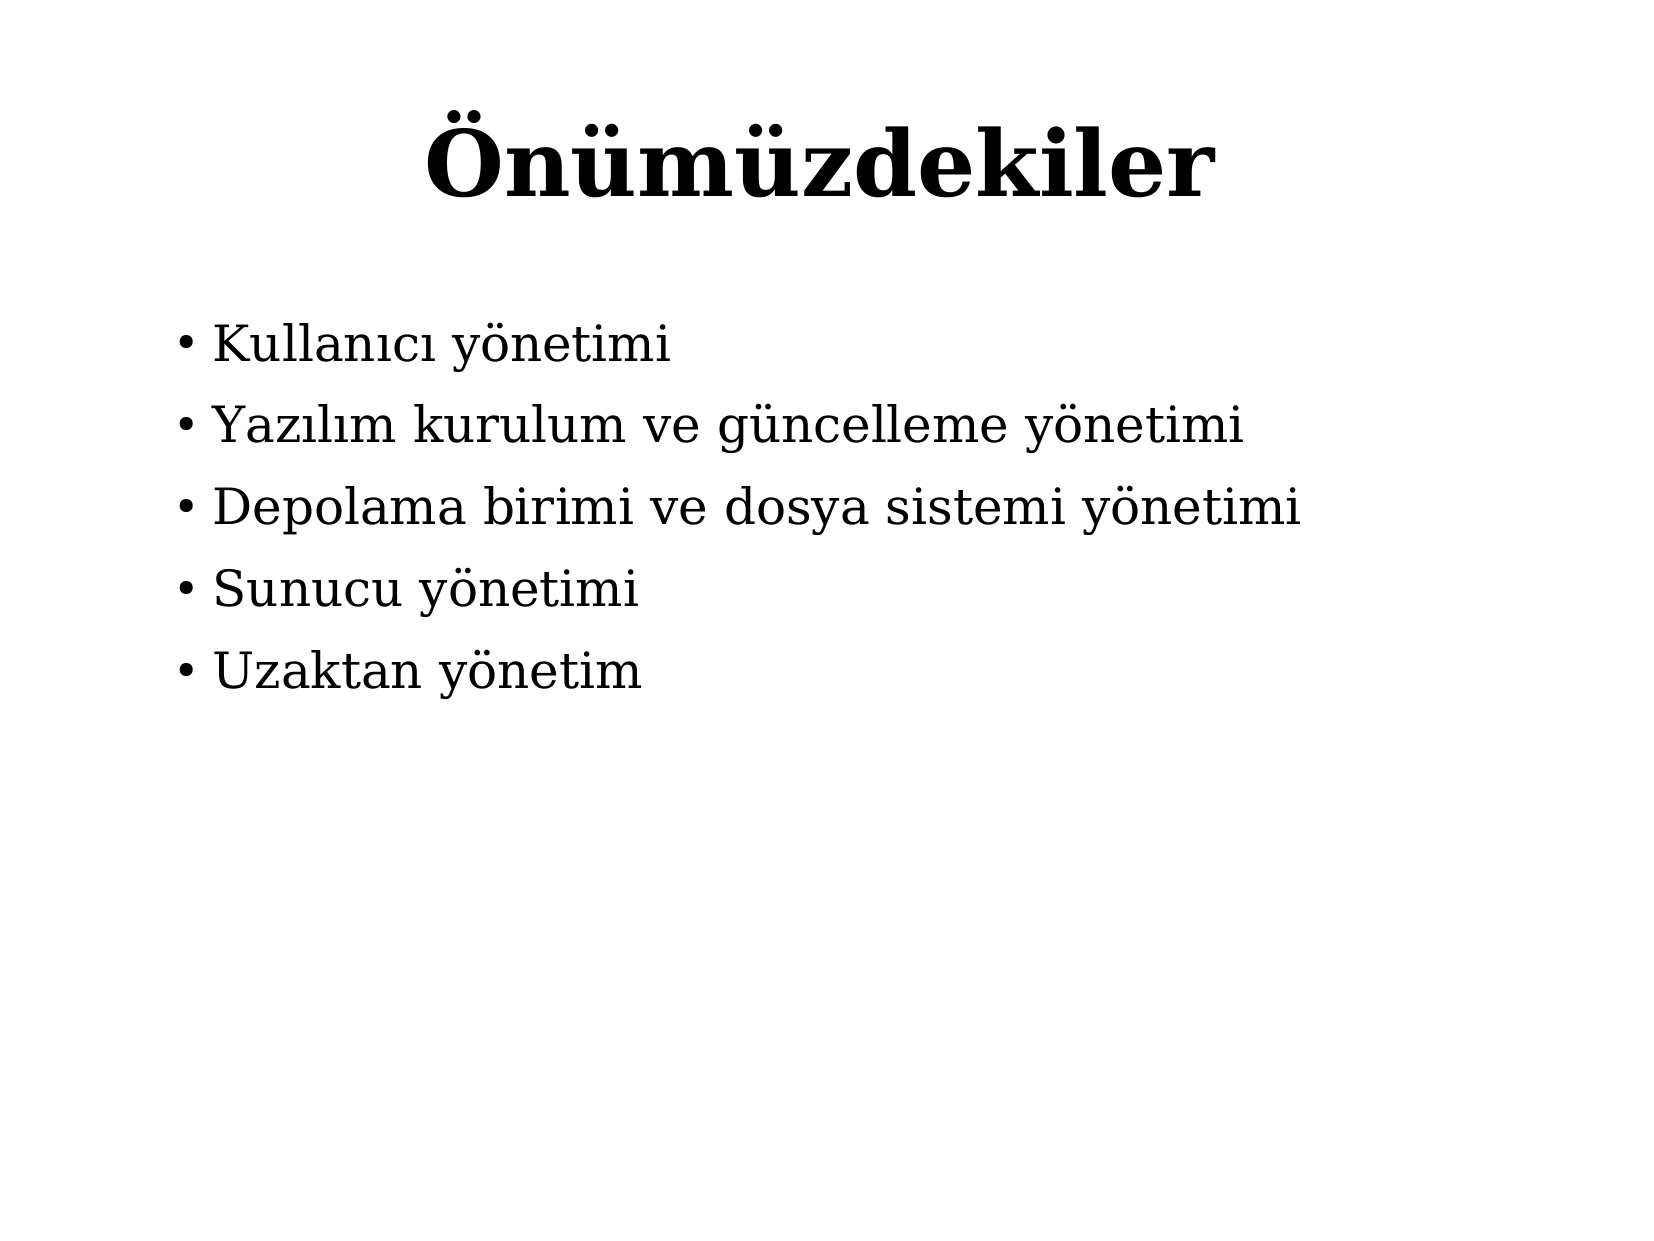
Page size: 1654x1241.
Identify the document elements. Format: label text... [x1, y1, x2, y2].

text_box Kullanıcı yönetimi Yazılım kurulum ve güncelleme yönetimi Depolama birimi ve dosya sistemi yönetimi Sunucu yönetimi Uzaktan yönetim [106, 314, 1614, 701]
text_box Önümüzdekiler [424, 109, 1217, 218]
